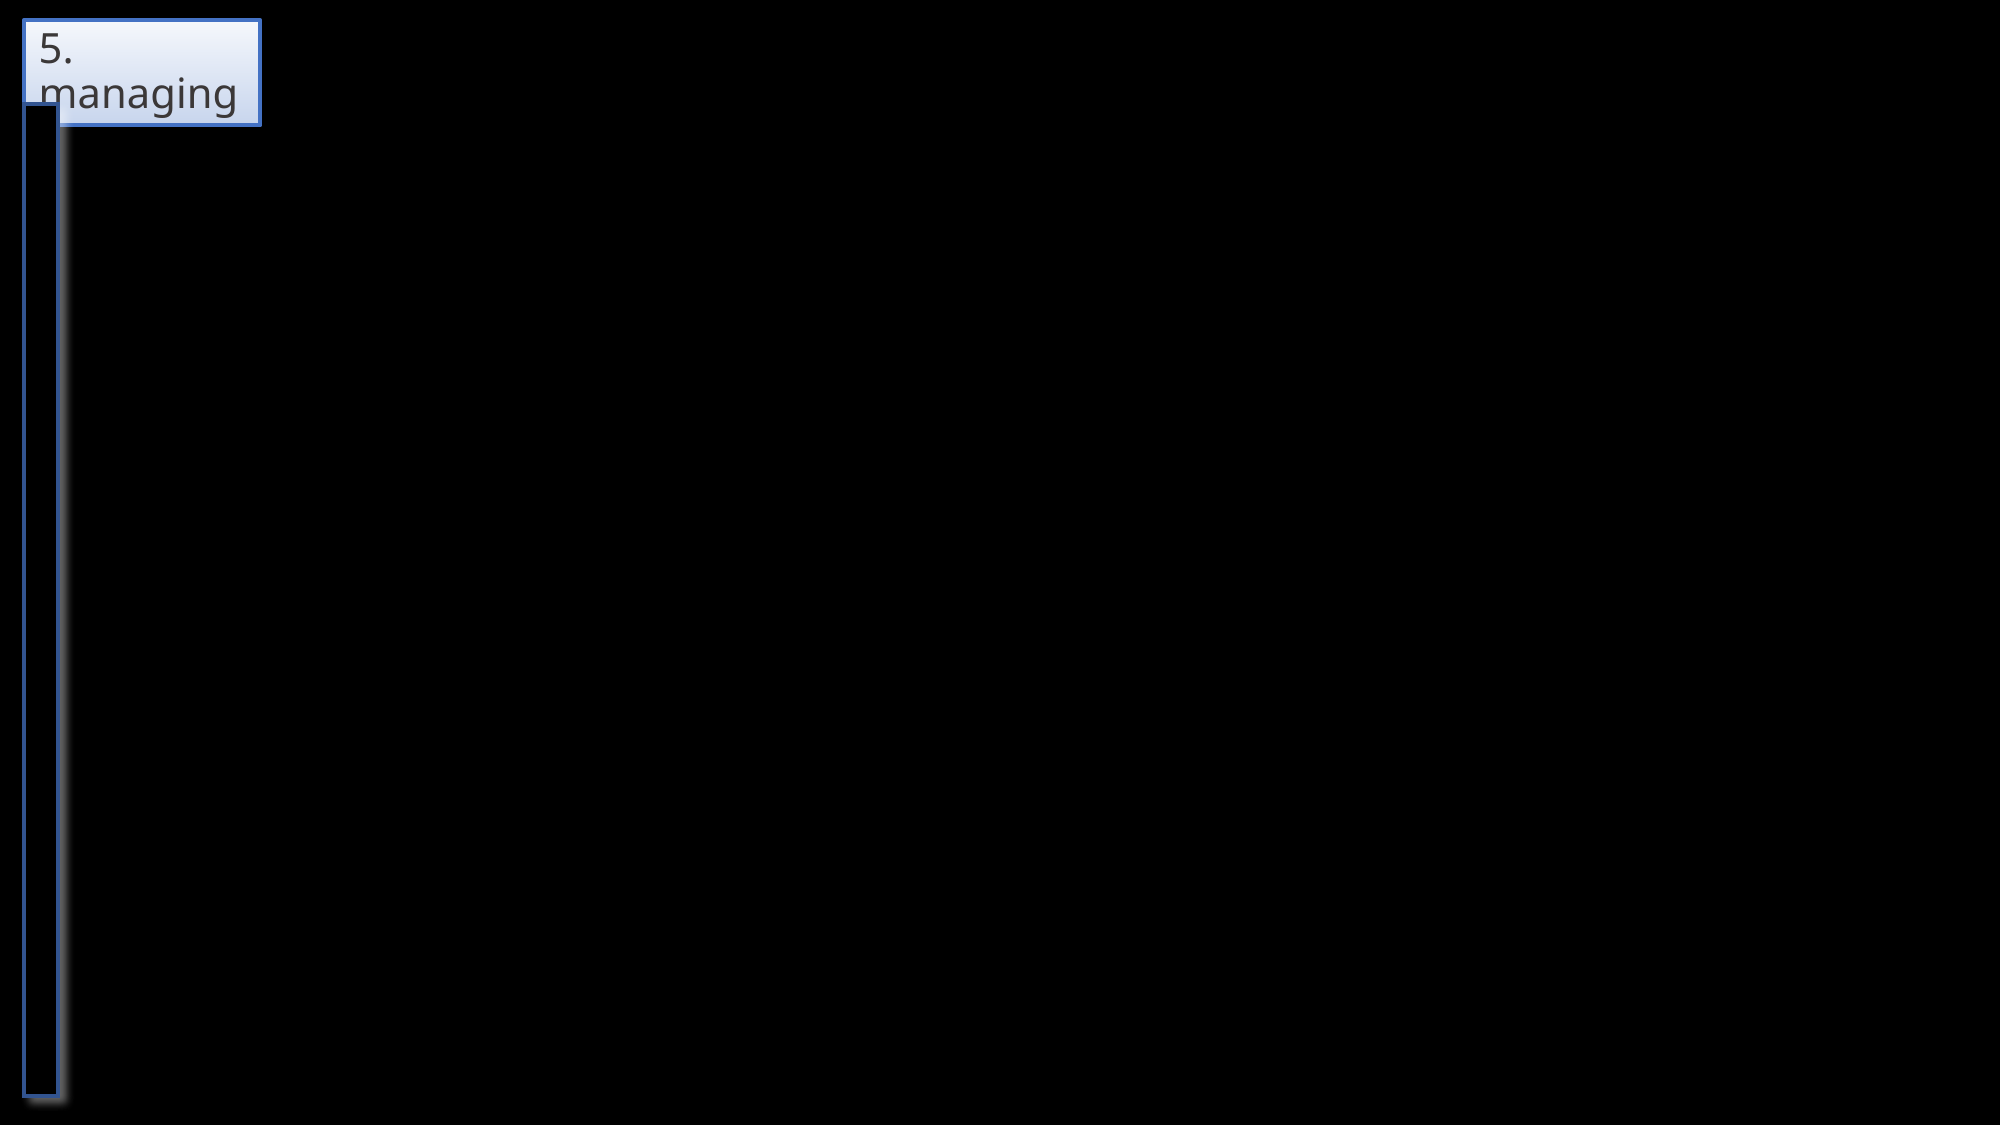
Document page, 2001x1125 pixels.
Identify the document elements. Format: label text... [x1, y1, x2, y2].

text_box [23, 103, 58, 1096]
title 5. managing [23, 20, 261, 81]
